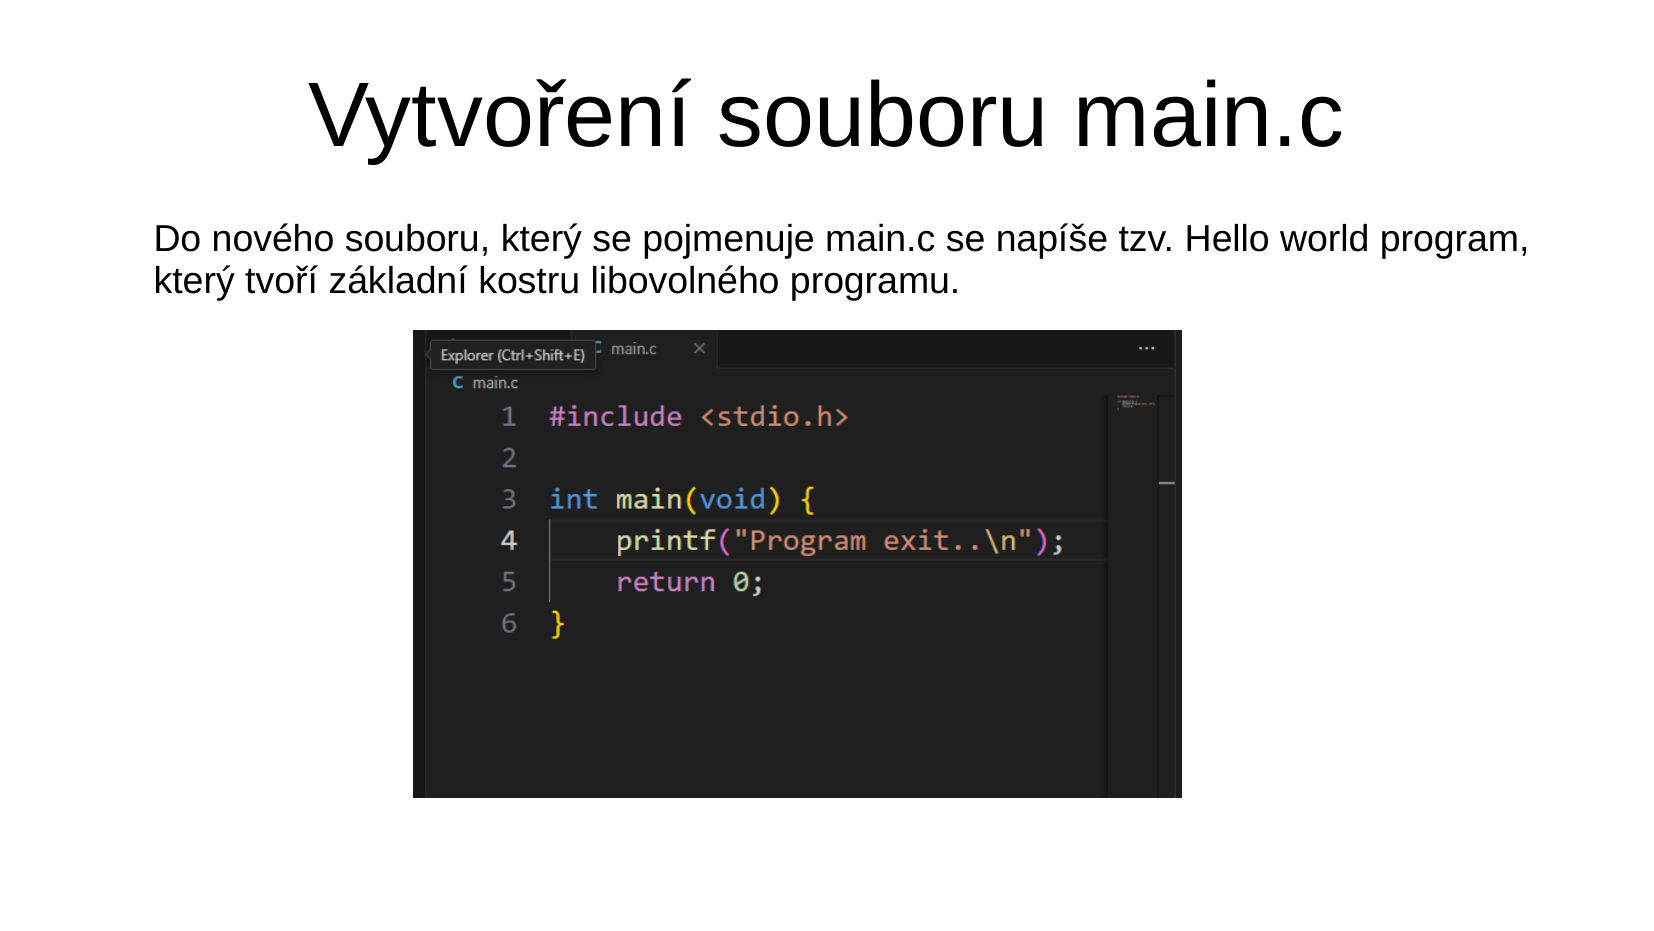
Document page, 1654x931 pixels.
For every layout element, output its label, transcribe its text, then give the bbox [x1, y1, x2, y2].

picture [413, 330, 1182, 798]
list Do nového souboru, který se pojmenuje main.c se napíše tzv. Hello world program, který tvoří základní kostru libovolného programu. [82, 217, 1571, 758]
title Vytvoření souboru main.c [82, 37, 1571, 193]
